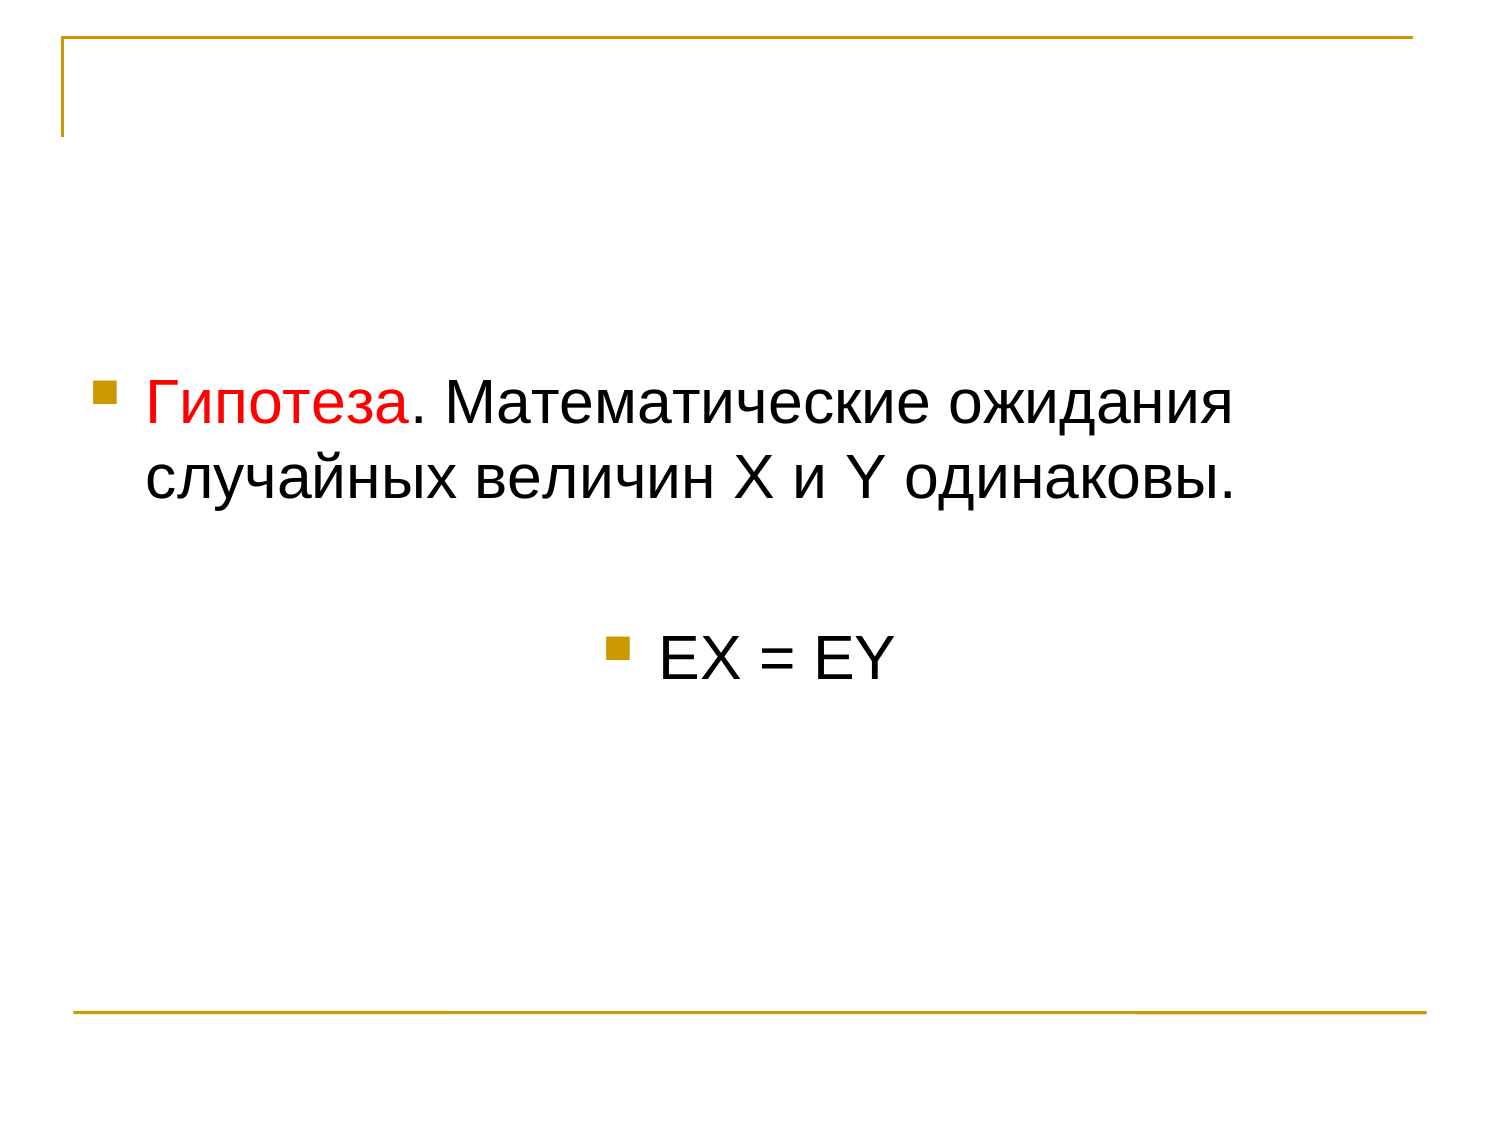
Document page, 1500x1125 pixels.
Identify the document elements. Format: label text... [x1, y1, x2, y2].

list Гипотеза. Математические ожидания случайных величин X и Y одинаковы. EX = EY [75, 262, 1426, 1006]
